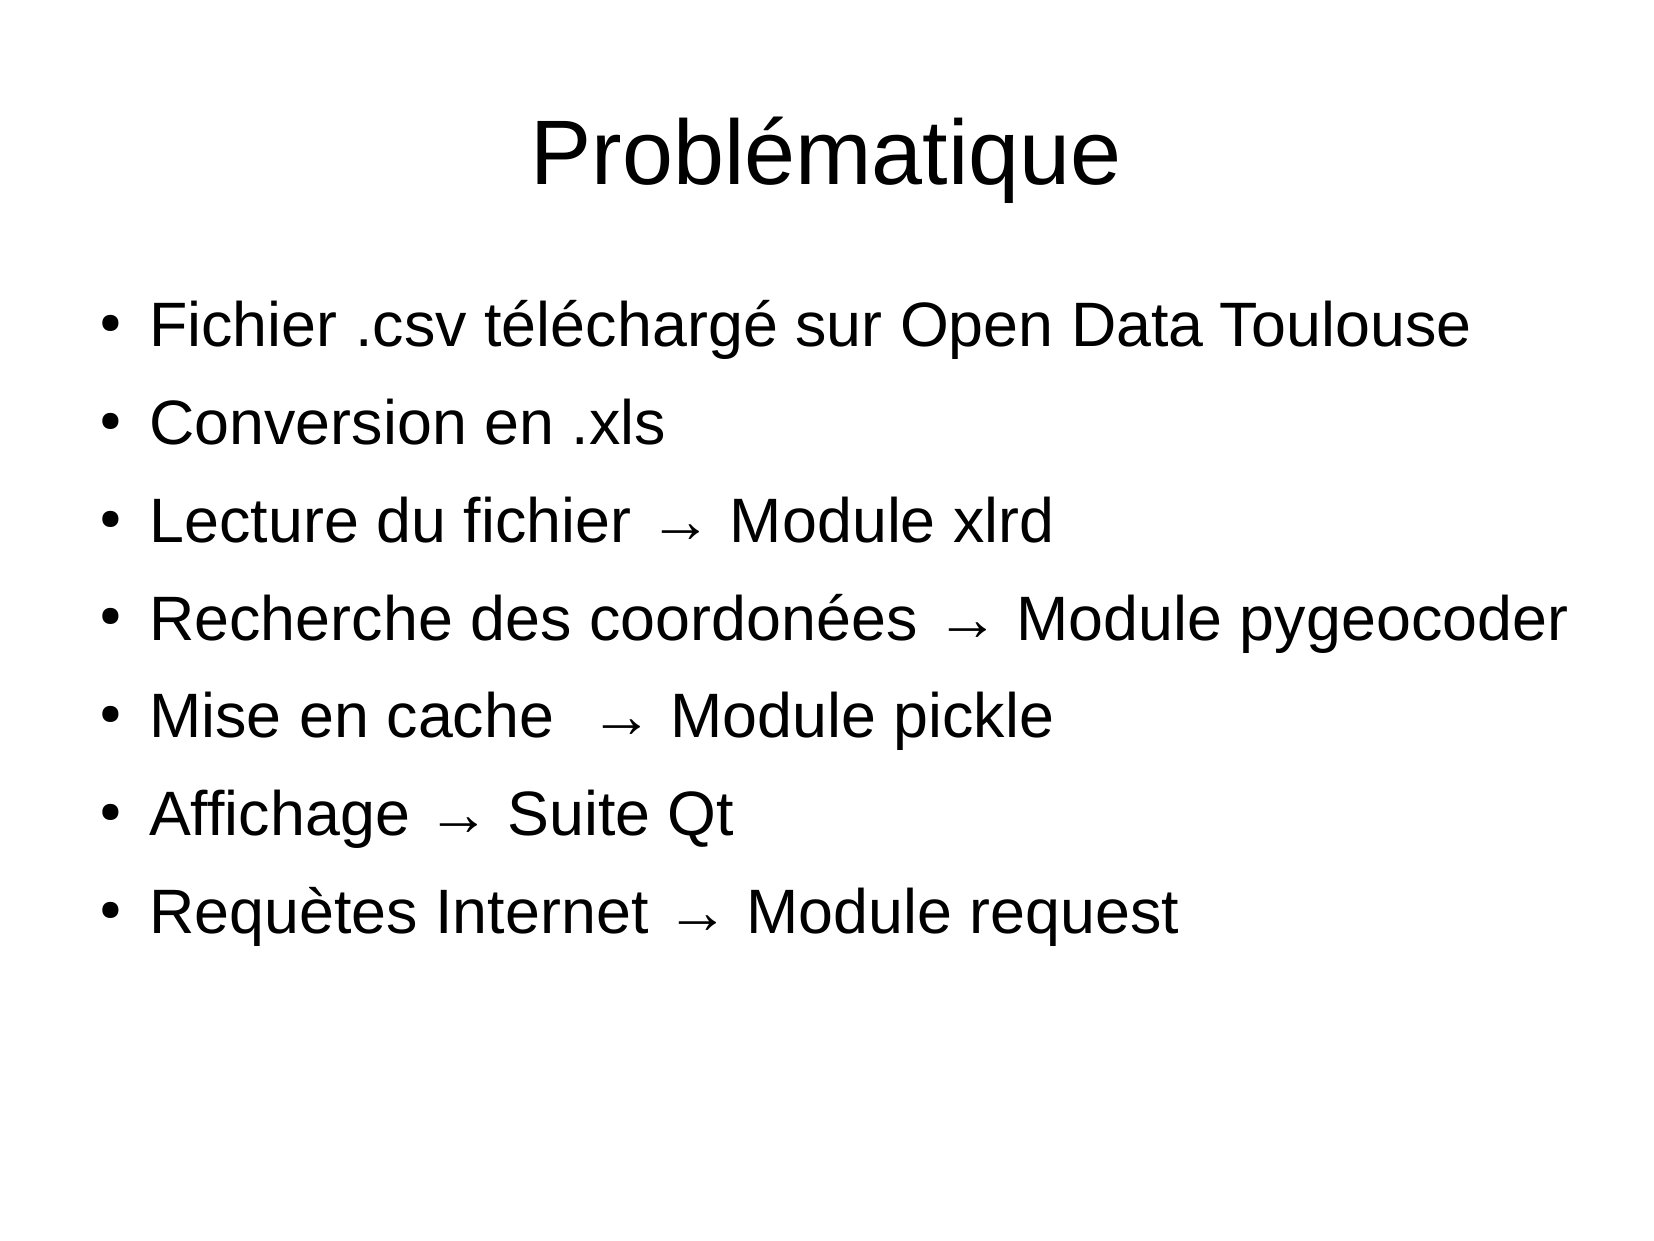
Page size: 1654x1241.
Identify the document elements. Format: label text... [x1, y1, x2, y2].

list Fichier .csv téléchargé sur Open Data Toulouse Conversion en .xls Lecture du fichier → Module xlrd Recherche des coordonées → Module pygeocoder Mise en cache → Module pickle Affichage → Suite Qt Requètes Internet → Module request [82, 290, 1571, 1010]
title Problématique [82, 49, 1571, 257]
